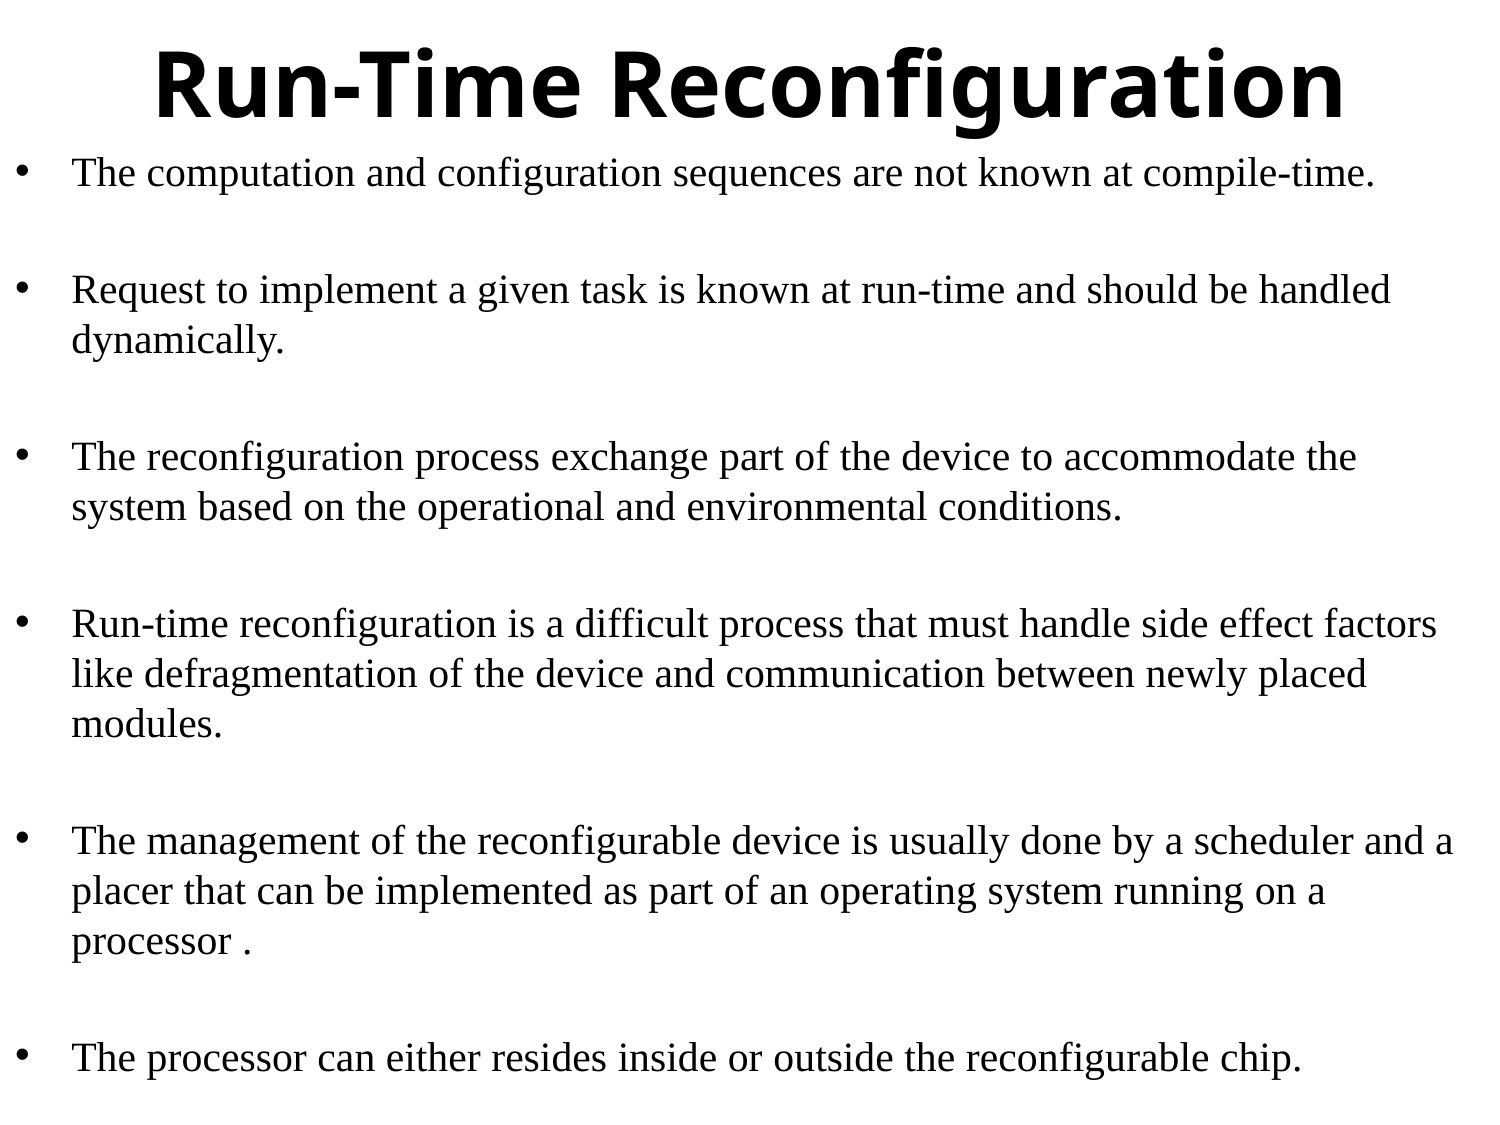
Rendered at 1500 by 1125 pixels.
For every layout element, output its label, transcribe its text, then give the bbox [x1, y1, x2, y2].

list The computation and configuration sequences are not known at compile-time. Request to implement a given task is known at run-time and should be handled dynamically. The reconfiguration process exchange part of the device to accommodate the system based on the operational and environmental conditions. Run-time reconfiguration is a difficult process that must handle side effect factors like defragmentation of the device and communication between newly placed modules. The management of the reconfigurable device is usually done by a scheduler and a placer that can be implemented as part of an operating system running on a processor . The processor can either resides inside or outside the reconfigurable chip. [0, 137, 1475, 1125]
title Run-Time Reconfiguration [75, 0, 1425, 137]
